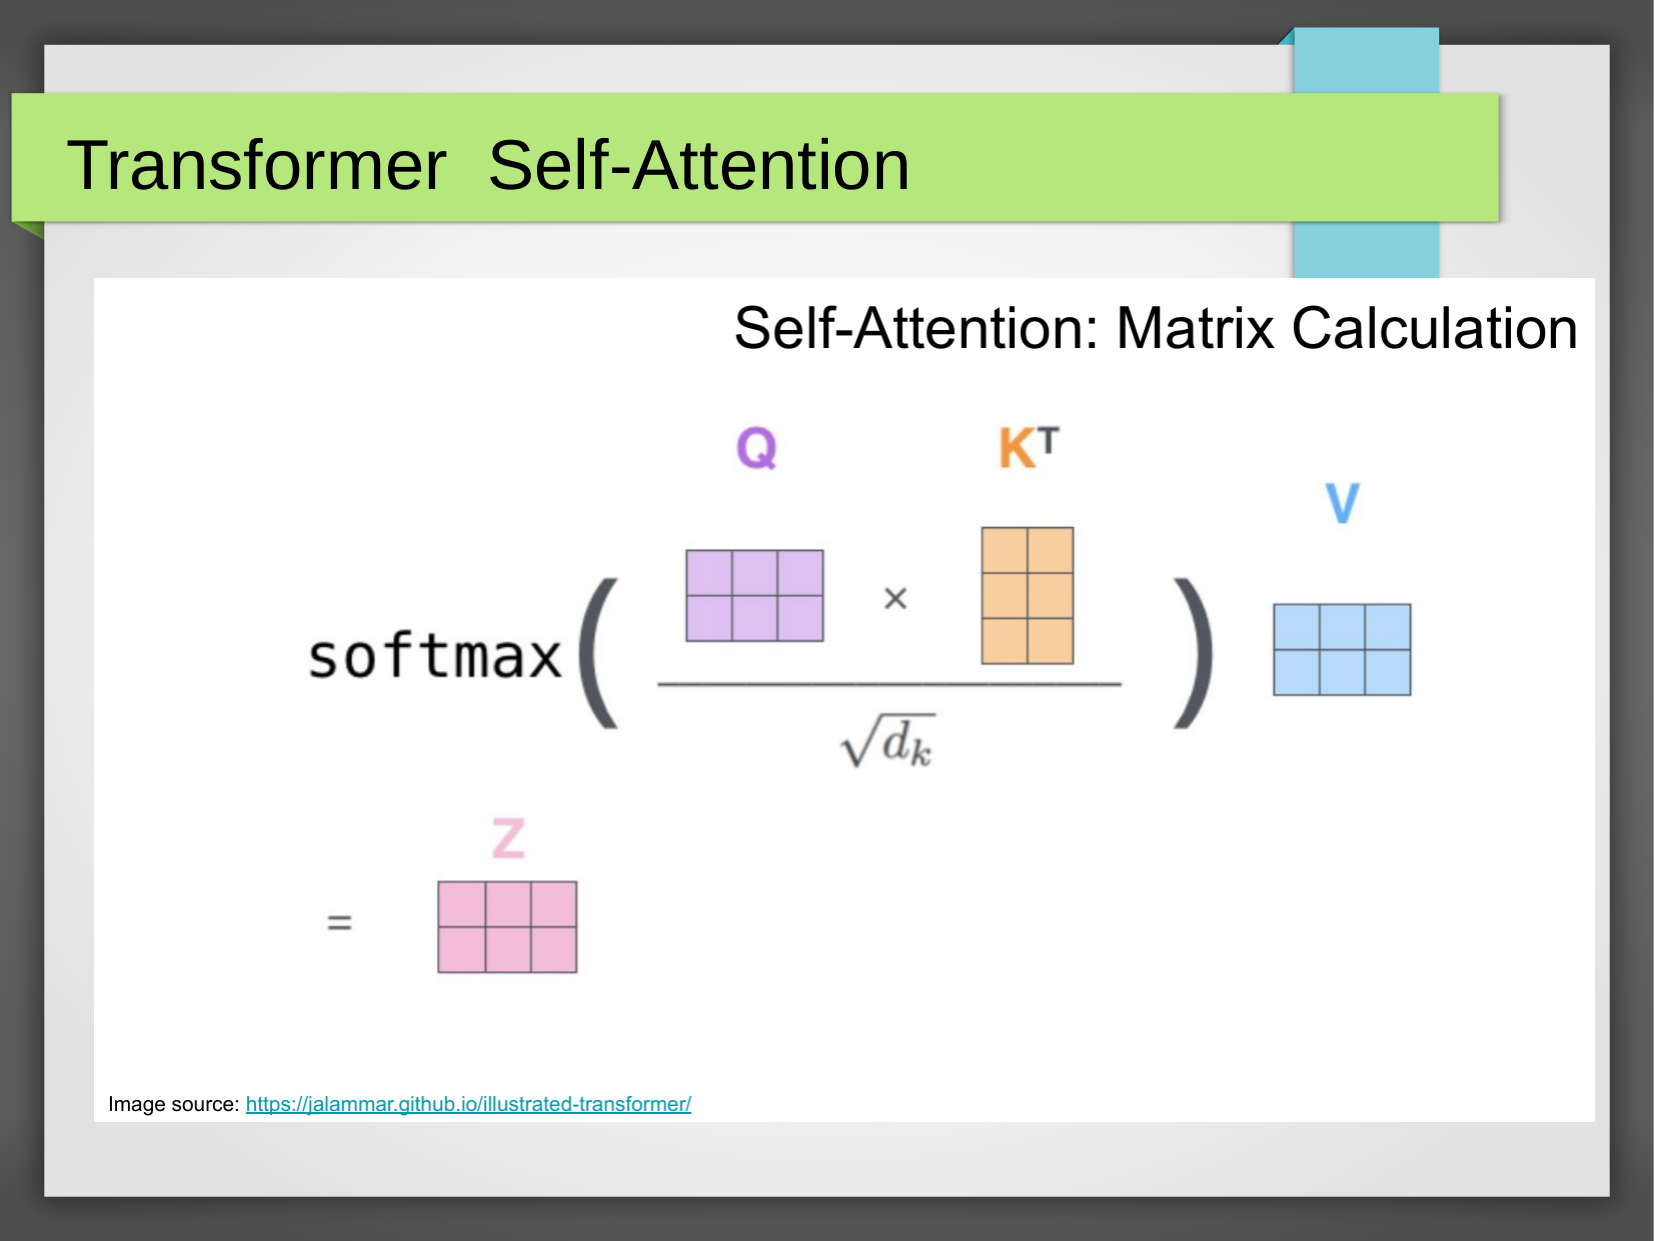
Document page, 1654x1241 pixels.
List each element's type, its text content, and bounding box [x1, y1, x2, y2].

title Transformer Self-Attention [46, 125, 1441, 206]
picture [0, 0, 1654, 1241]
